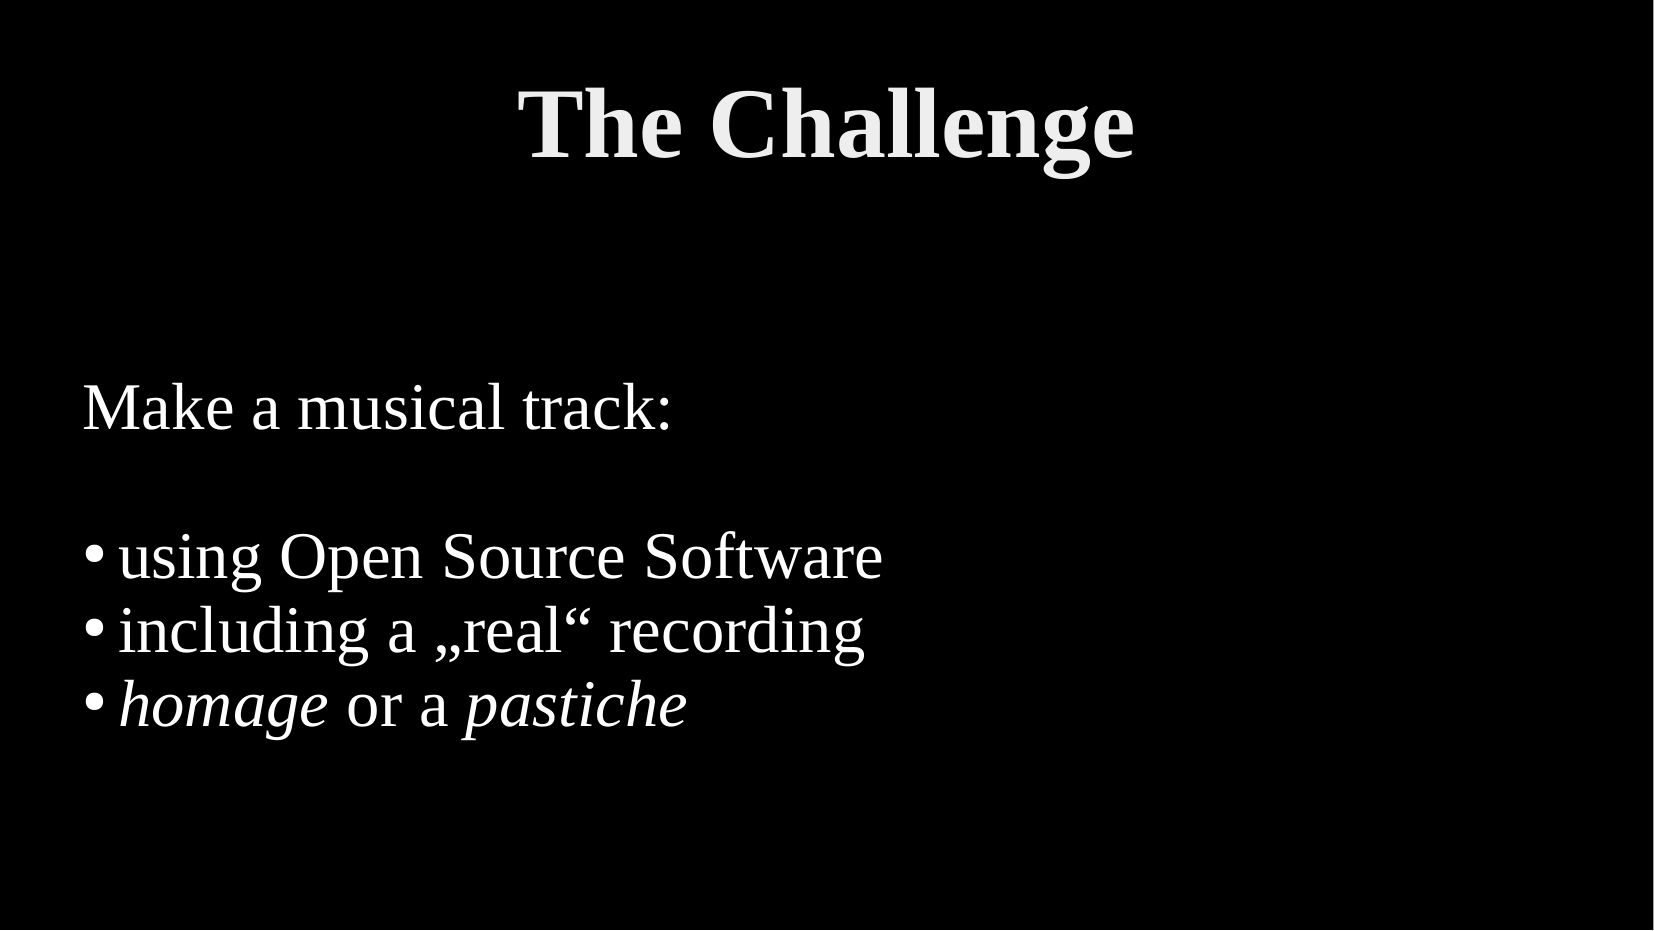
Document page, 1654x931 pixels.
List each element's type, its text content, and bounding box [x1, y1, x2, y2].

title The Challenge [82, 35, 1571, 213]
subtitle Make a musical track: using Open Source Software including a „real“ recording homage or a pastiche [82, 354, 1571, 757]
